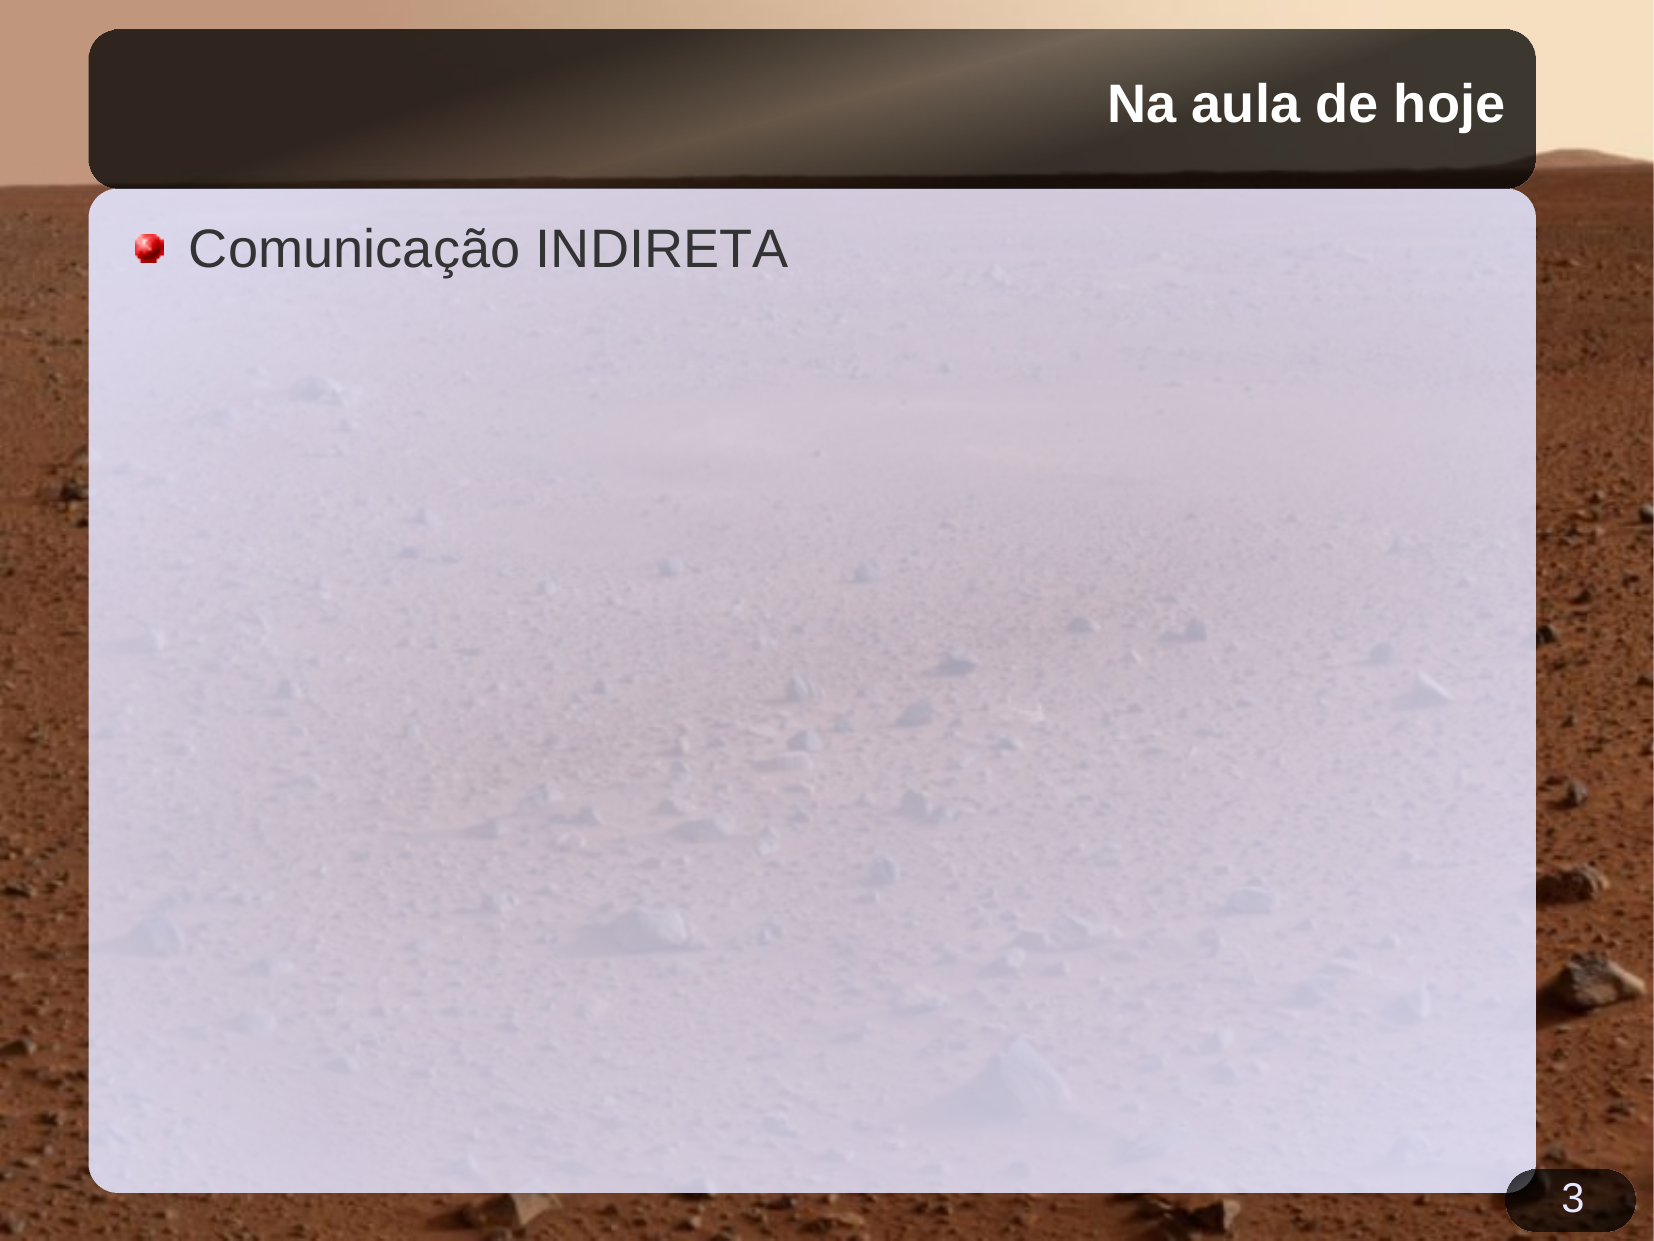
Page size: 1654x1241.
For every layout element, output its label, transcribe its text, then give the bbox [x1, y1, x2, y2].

picture [0, 0, 1654, 1241]
title Na aula de hoje [118, 59, 1506, 148]
list Comunicação INDIRETA [118, 218, 1477, 1164]
